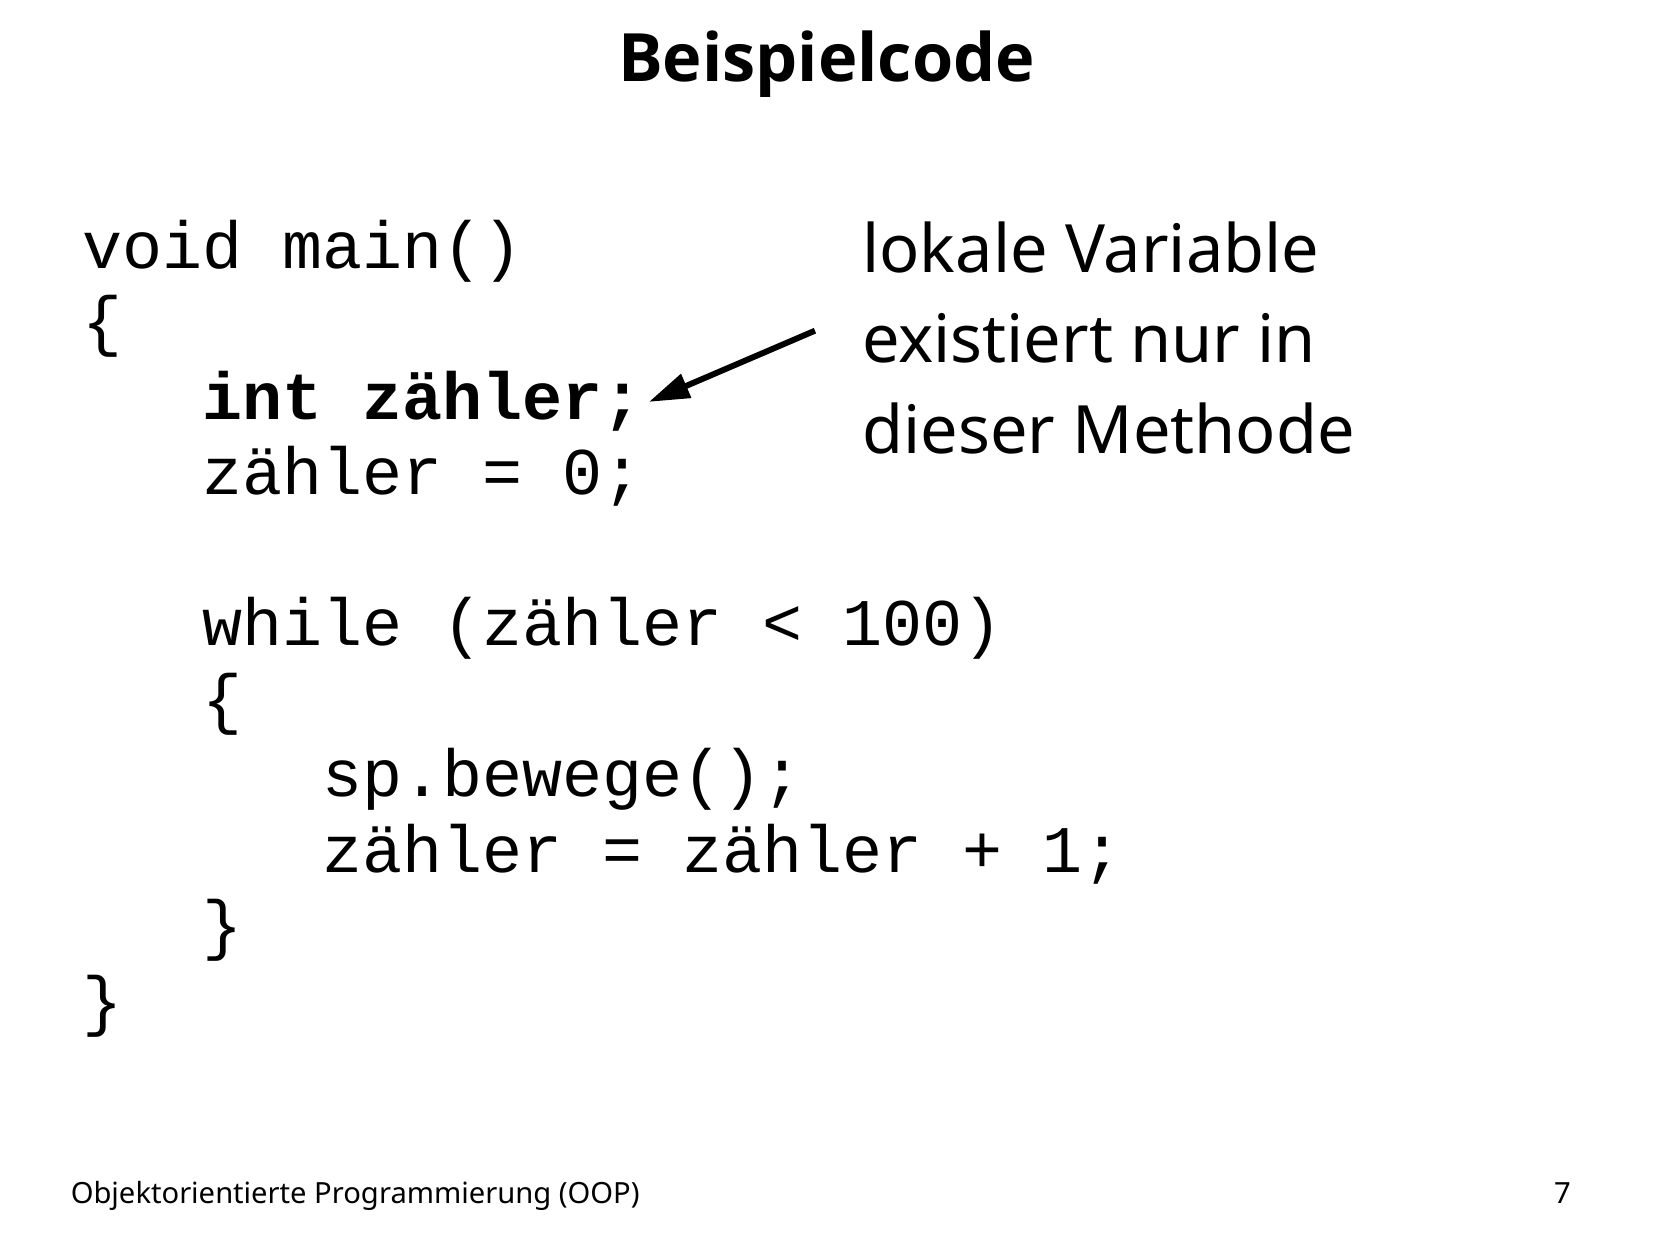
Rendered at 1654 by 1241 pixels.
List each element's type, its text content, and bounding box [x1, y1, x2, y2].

title Beispielcode [0, 5, 1654, 107]
list void main() { int zähler; zähler = 0; while (zähler < 100) { sp.bewege(); zähler = zähler + 1; } } [82, 212, 1571, 1146]
list lokale Variable existiert nur in dieser Methode [862, 200, 1501, 508]
